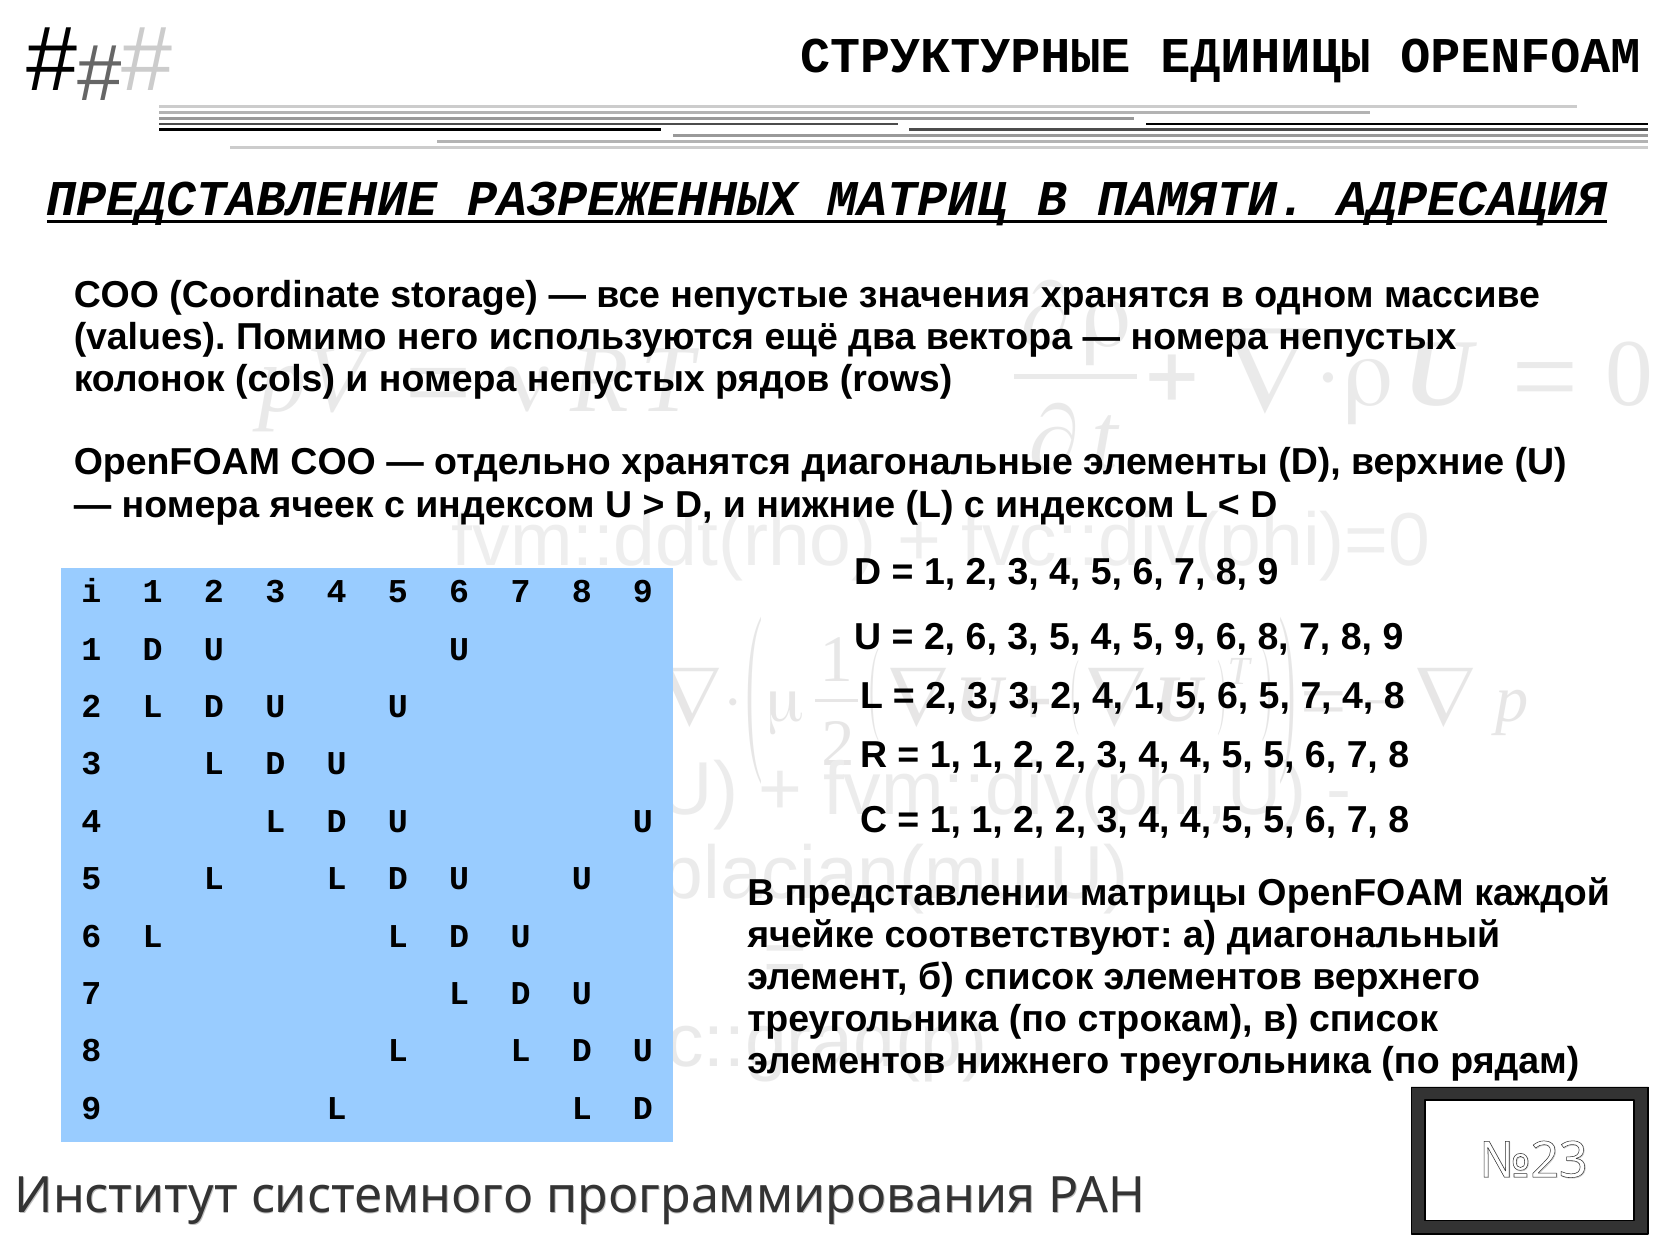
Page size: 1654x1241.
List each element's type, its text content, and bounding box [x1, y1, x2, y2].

table_cell L [306, 1084, 367, 1142]
text_box D = 1, 2, 3, 4, 5, 6, 7, 8, 9 [839, 543, 1312, 601]
table_header 4 [306, 568, 367, 625]
table_cell [612, 740, 673, 797]
table_cell 4 [61, 797, 122, 855]
table_cell L [122, 912, 183, 969]
table_cell L [245, 797, 306, 855]
table_cell L [183, 855, 245, 912]
table_cell L [367, 1027, 429, 1084]
table_cell [429, 797, 490, 855]
table_cell L [367, 912, 429, 969]
table_cell L [306, 855, 367, 912]
table_cell U [551, 969, 612, 1027]
table_cell U [490, 912, 551, 969]
table_cell [490, 1084, 551, 1142]
table_cell D [429, 912, 490, 969]
table_cell [551, 740, 612, 797]
table_header 2 [183, 568, 245, 625]
table_cell [122, 797, 183, 855]
table_cell 9 [61, 1084, 122, 1142]
table_cell [367, 969, 429, 1027]
table_header 3 [245, 568, 306, 625]
table_cell [551, 625, 612, 682]
table_cell 8 [61, 1027, 122, 1084]
table_cell [367, 1084, 429, 1142]
table_cell L [490, 1027, 551, 1084]
table_cell [612, 682, 673, 740]
table_cell D [183, 682, 245, 740]
table_cell [612, 625, 673, 682]
table_cell L [551, 1084, 612, 1142]
table_cell [490, 797, 551, 855]
table_cell [551, 682, 612, 740]
table_cell [183, 1084, 245, 1142]
table_cell 7 [61, 969, 122, 1027]
table_cell L [183, 740, 245, 797]
text_box С = 1, 1, 2, 2, 3, 4, 4, 5, 5, 6, 7, 8 [845, 791, 1465, 849]
table_cell U [367, 797, 429, 855]
table_cell U [245, 682, 306, 740]
text_box U = 2, 6, 3, 5, 4, 5, 9, 6, 8, 7, 8, 9 [839, 608, 1430, 666]
table_cell [122, 1027, 183, 1084]
table_cell L [429, 969, 490, 1027]
table_cell U [306, 740, 367, 797]
table_cell 3 [61, 740, 122, 797]
table_cell D [490, 969, 551, 1027]
table_cell [429, 1084, 490, 1142]
table_cell [183, 969, 245, 1027]
table_cell [551, 797, 612, 855]
table_header 1 [122, 568, 183, 625]
table_cell 2 [61, 682, 122, 740]
table_cell [612, 969, 673, 1027]
table_cell [367, 625, 429, 682]
table_cell [183, 912, 245, 969]
table_cell U [429, 625, 490, 682]
table_cell D [245, 740, 306, 797]
table_cell [490, 740, 551, 797]
table_cell U [367, 682, 429, 740]
table_cell D [612, 1084, 673, 1142]
table_header 8 [551, 568, 612, 625]
table_cell [122, 969, 183, 1027]
table_cell [183, 1027, 245, 1084]
table_cell [490, 855, 551, 912]
table_cell [612, 855, 673, 912]
title ПРЕДСТАВЛЕНИЕ РАЗРЕЖЕННЫХ МАТРИЦ В ПАМЯТИ. АДРЕСАЦИЯ [0, 147, 1654, 257]
text_box В представлении матрицы OpenFOAM каждой ячейке соответствуют: а) диагональный элемент, б) список элементов верхнего треугольника (по строкам), в) список элементов нижнего треугольника (по рядам) [732, 864, 1654, 1090]
table_cell 1 [61, 625, 122, 682]
table_cell [245, 912, 306, 969]
table_cell [429, 1027, 490, 1084]
table_cell [183, 797, 245, 855]
table_cell [306, 625, 367, 682]
table_cell D [367, 855, 429, 912]
table_header 6 [429, 568, 490, 625]
table_cell L [122, 682, 183, 740]
table_cell 6 [61, 912, 122, 969]
table_header 5 [367, 568, 429, 625]
table_cell U [551, 855, 612, 912]
text_box L = 2, 3, 3, 2, 4, 1, 5, 6, 5, 7, 4, 8 [845, 667, 1436, 725]
table_cell U [183, 625, 245, 682]
table_cell [429, 740, 490, 797]
table_cell [551, 912, 612, 969]
table_cell [490, 625, 551, 682]
table_cell U [612, 797, 673, 855]
text_box COO (Coordinate storage) — все непустые значения хранятся в одном массиве (values). Помимо него используются ещё два вектора — номера непустых колонок (cols) и номера непустых рядов (rows) OpenFOAM COO — отдельно хранятся диагональные элементы (D), верхние (U) — номера ячеек с индексом U > D, и нижние (L) с индексом L < D [59, 265, 1625, 533]
table_cell [367, 740, 429, 797]
table_cell U [429, 855, 490, 912]
table_header 9 [612, 568, 673, 625]
table_cell [429, 682, 490, 740]
text_box R = 1, 1, 2, 2, 3, 4, 4, 5, 5, 6, 7, 8 [845, 726, 1465, 784]
table_header i [61, 568, 122, 625]
table_cell U [612, 1027, 673, 1084]
table_cell 5 [61, 855, 122, 912]
table_cell [306, 969, 367, 1027]
table_cell D [122, 625, 183, 682]
table_cell [306, 912, 367, 969]
table_cell [245, 1084, 306, 1142]
table_cell [245, 855, 306, 912]
table_cell [122, 740, 183, 797]
table_cell [122, 1084, 183, 1142]
table_cell [122, 855, 183, 912]
table_cell D [551, 1027, 612, 1084]
table_cell [306, 1027, 367, 1084]
table_cell [612, 912, 673, 969]
table_cell D [306, 797, 367, 855]
table_cell [306, 682, 367, 740]
table_cell [245, 625, 306, 682]
table_cell [490, 682, 551, 740]
table_header 7 [490, 568, 551, 625]
table_cell [245, 1027, 306, 1084]
table_cell [245, 969, 306, 1027]
